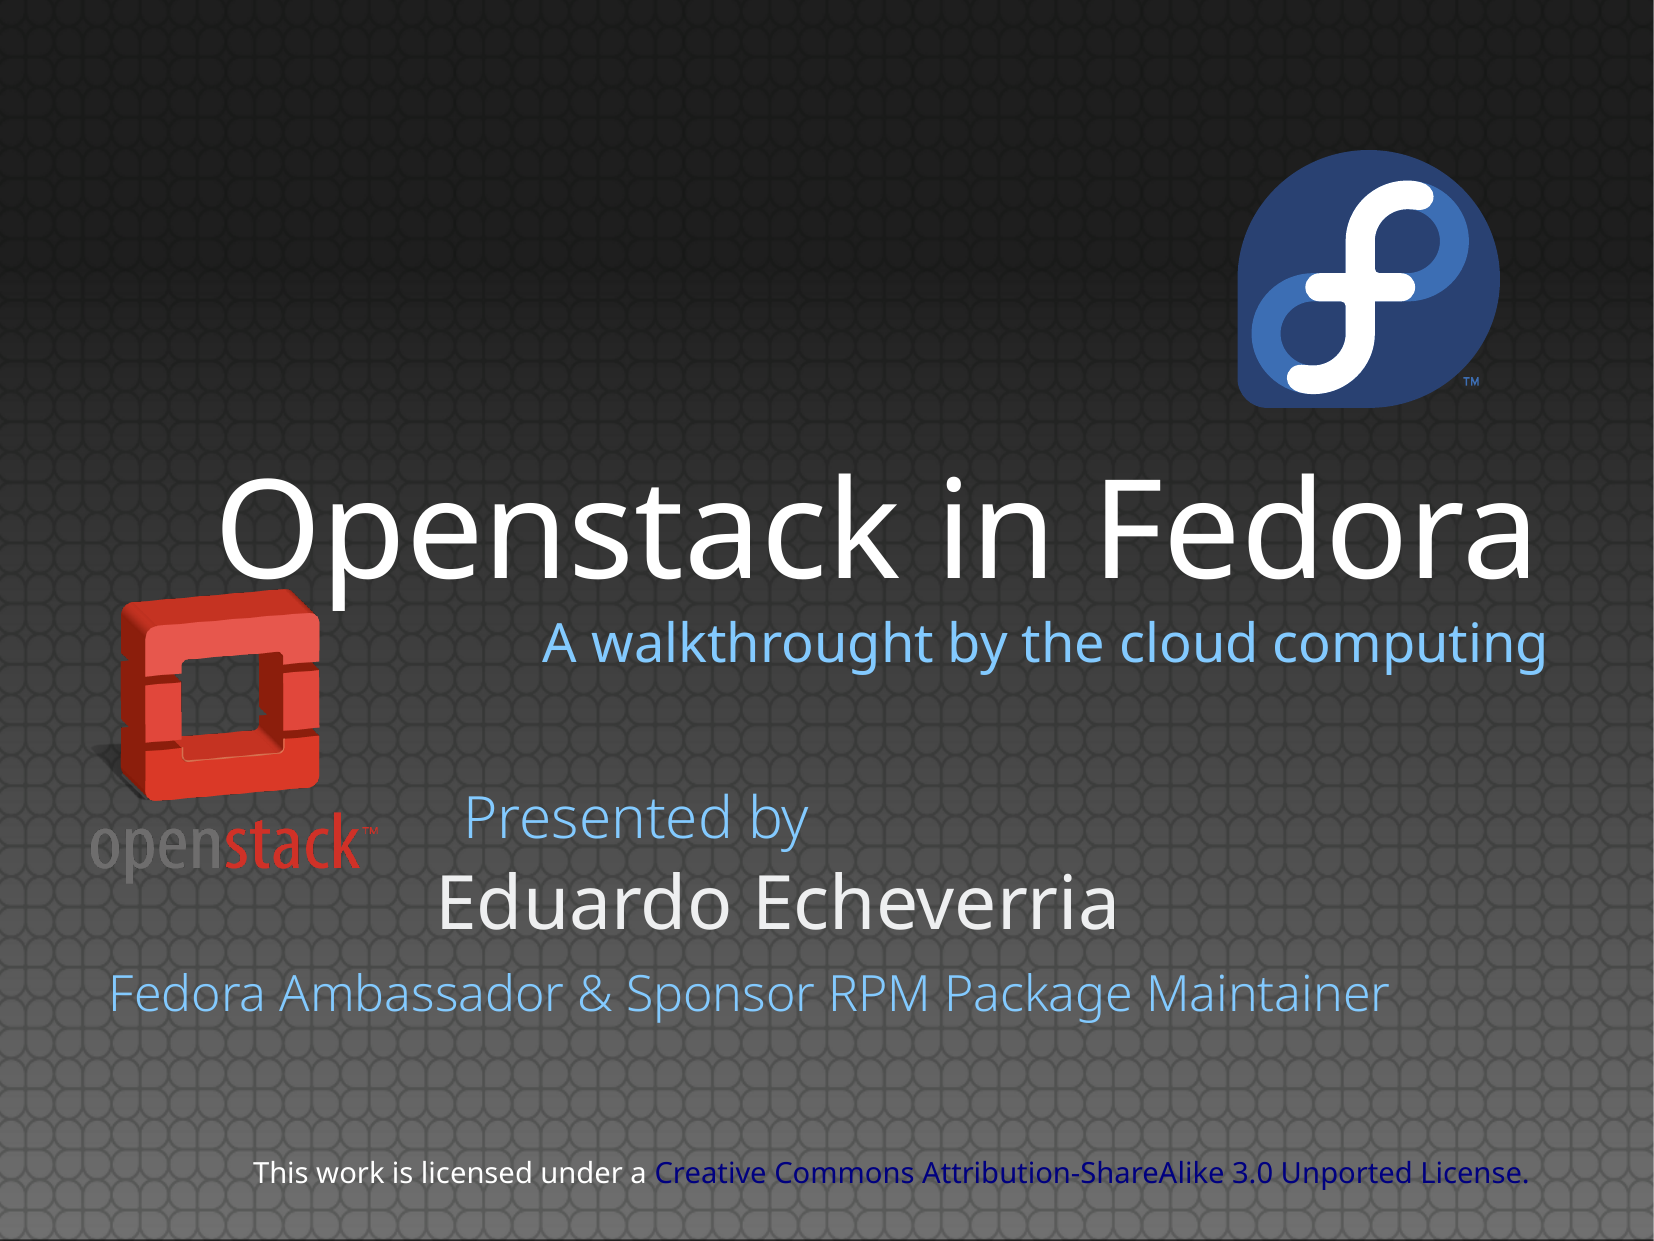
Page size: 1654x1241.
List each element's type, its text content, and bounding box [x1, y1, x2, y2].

text_box Fedora Ambassador & Sponsor RPM Package Maintainer [94, 950, 1524, 1024]
text_box Eduardo Echeverria [420, 842, 1186, 945]
text_box Openstack in Fedora [112, 423, 1556, 599]
subtitle A walkthrought by the cloud computing [395, 603, 1550, 679]
text_box This work is licensed under a Creative Commons Attribution-ShareAlike 3.0 Unported License. [142, 1144, 1546, 1229]
text_box Presented by [448, 769, 861, 852]
picture [0, 0, 1654, 1241]
